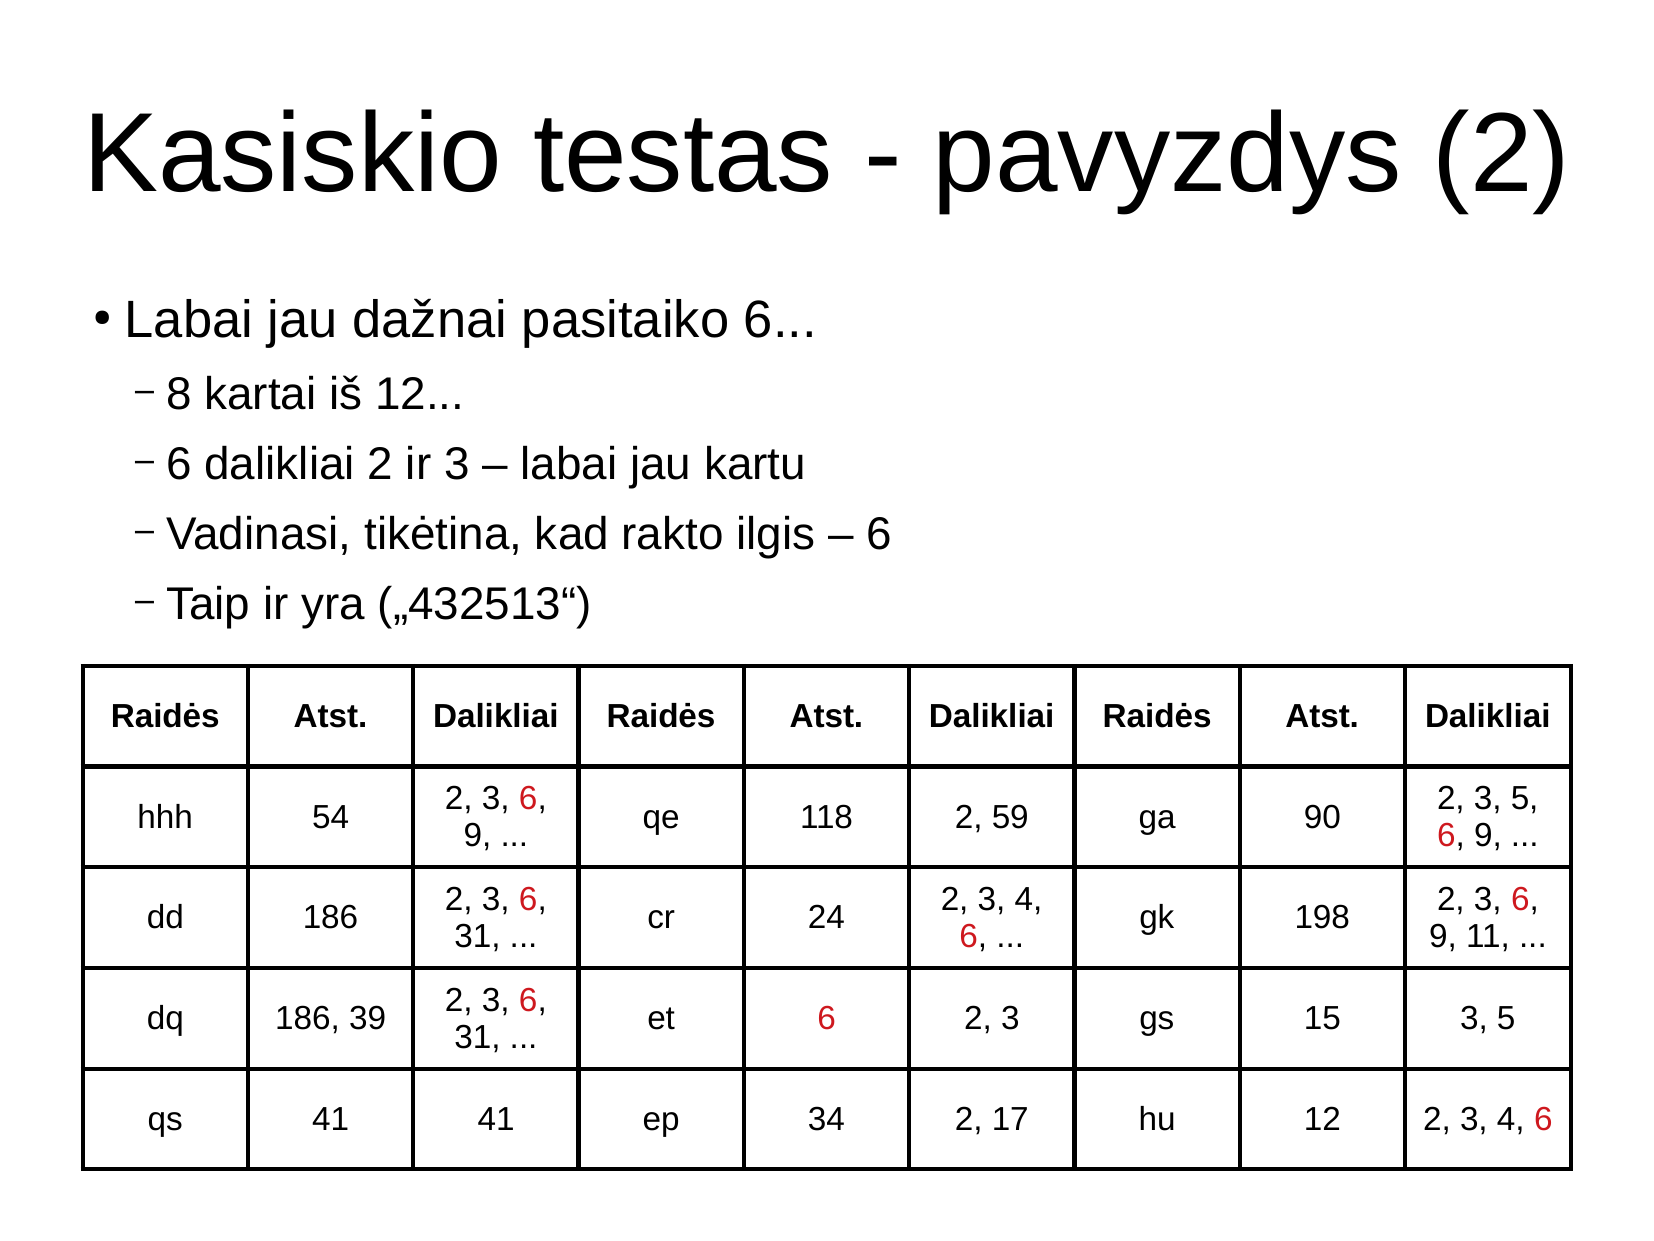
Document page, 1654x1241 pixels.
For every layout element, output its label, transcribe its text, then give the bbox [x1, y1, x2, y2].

table_cell 6 [746, 970, 907, 1067]
table_cell cr [581, 869, 742, 966]
table_cell 12 [1242, 1071, 1403, 1167]
table_cell 2, 3, 4, 6 [1407, 1071, 1569, 1167]
table_header Raidės [85, 668, 246, 764]
table_cell 2, 17 [911, 1071, 1072, 1167]
table_cell 2, 3, 4, 6, ... [911, 869, 1072, 966]
table_cell 118 [746, 769, 907, 865]
table_cell 24 [746, 869, 907, 966]
table_cell 2, 3, 5, 6, 9, ... [1407, 769, 1569, 865]
table_cell 3, 5 [1407, 970, 1569, 1067]
table_header Dalikliai [1407, 668, 1569, 764]
table_header Raidės [1077, 668, 1238, 764]
table_cell et [581, 970, 742, 1067]
table_cell ep [581, 1071, 742, 1167]
list Labai jau dažnai pasitaiko 6... 8 kartai iš 12... 6 dalikliai 2 ir 3 – labai jau kartu Vadinasi, tikėtina, kad rakto ilgis – 6 Taip ir yra („432513“) [82, 290, 1571, 634]
table_header Dalikliai [415, 668, 576, 764]
table_header Atst. [250, 668, 411, 764]
table_cell gk [1077, 869, 1238, 966]
table_cell 2, 3, 6, 9, ... [415, 769, 576, 865]
table_cell 15 [1242, 970, 1403, 1067]
table_cell dd [85, 869, 246, 966]
table_cell 2, 3 [911, 970, 1072, 1067]
table_cell 90 [1242, 769, 1403, 865]
table_cell 54 [250, 769, 411, 865]
table_header Atst. [1242, 668, 1403, 764]
table_cell qs [85, 1071, 246, 1167]
table_cell hhh [85, 769, 246, 865]
table_cell dq [85, 970, 246, 1067]
table_cell 2, 3, 6, 9, 11, ... [1407, 869, 1569, 966]
table_cell 2, 3, 6, 31, ... [415, 970, 576, 1067]
table_cell 41 [250, 1071, 411, 1167]
table_cell hu [1077, 1071, 1238, 1167]
table_cell ga [1077, 769, 1238, 865]
table_cell 34 [746, 1071, 907, 1167]
table_cell 198 [1242, 869, 1403, 966]
table_cell 2, 3, 6, 31, ... [415, 869, 576, 966]
table_cell 186, 39 [250, 970, 411, 1067]
table_cell 186 [250, 869, 411, 966]
table_cell qe [581, 769, 742, 865]
table_header Atst. [746, 668, 907, 764]
title Kasiskio testas - pavyzdys (2) [82, 49, 1571, 257]
table_cell 41 [415, 1071, 576, 1167]
table_header Raidės [581, 668, 742, 764]
table_cell gs [1077, 970, 1238, 1067]
table_header Dalikliai [911, 668, 1072, 764]
table_cell 2, 59 [911, 769, 1072, 865]
